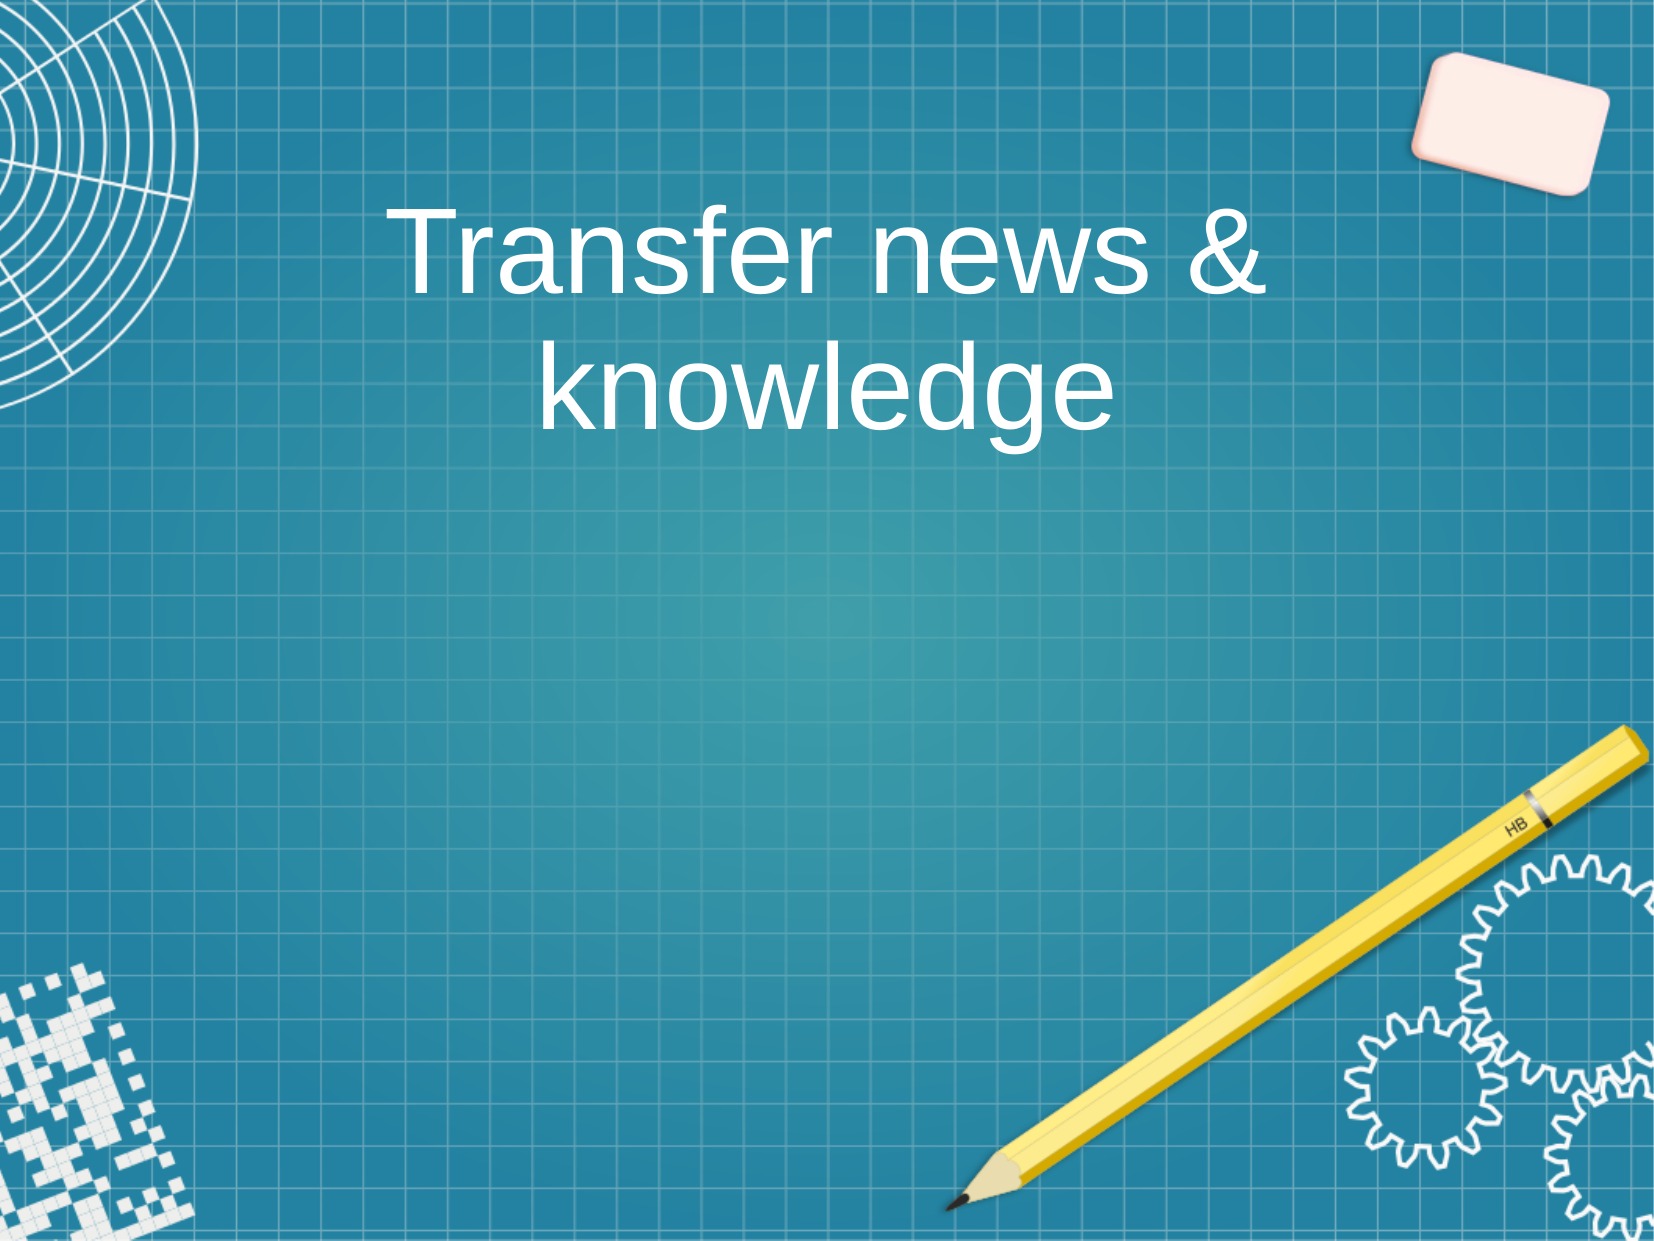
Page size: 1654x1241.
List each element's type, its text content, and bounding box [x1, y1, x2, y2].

title Transfer news & knowledge [82, 177, 1571, 461]
picture [0, 0, 1654, 1241]
